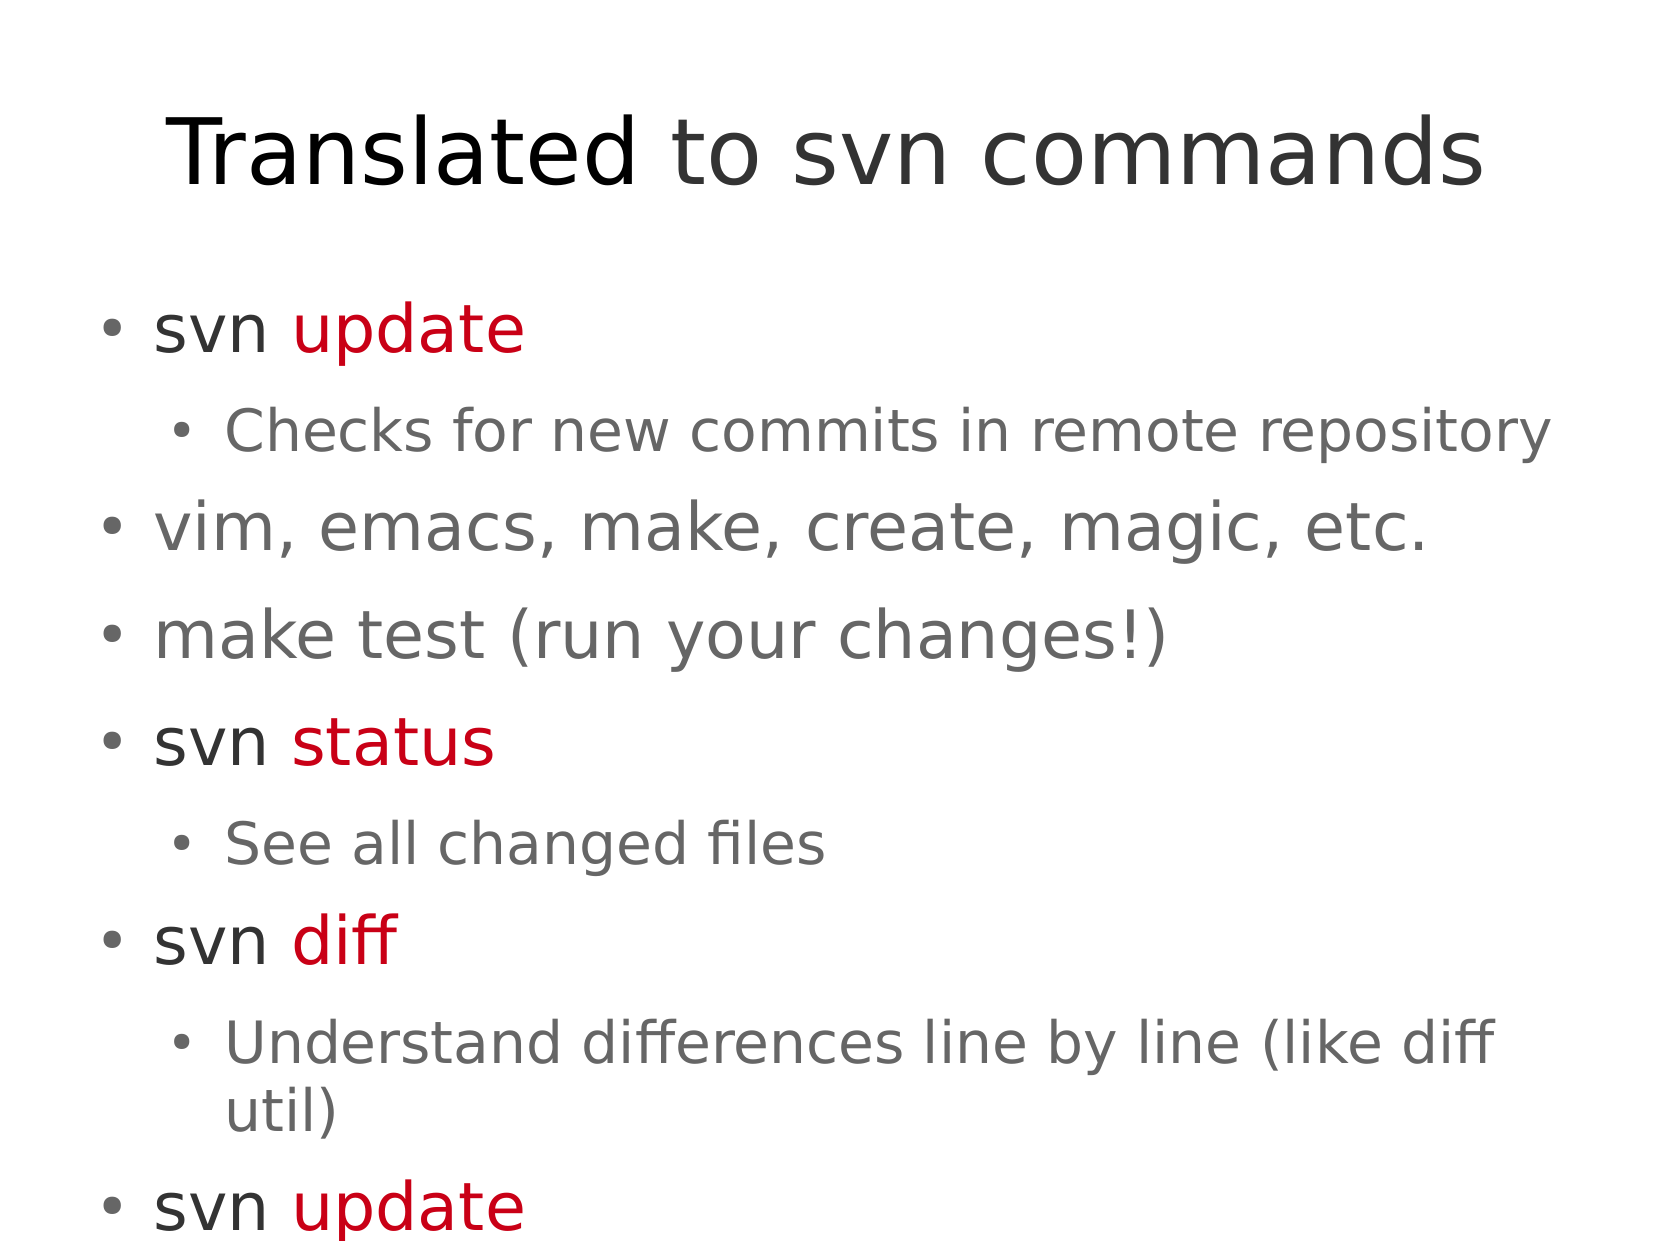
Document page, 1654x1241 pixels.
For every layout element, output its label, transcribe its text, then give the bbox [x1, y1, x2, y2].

title Translated to svn commands [82, 56, 1571, 250]
list svn update Checks for new commits in remote repository vim, emacs, make, create, magic, etc. make test (run your changes!) svn status See all changed files svn diff Understand differences line by line (like diff util) svn update svn commit -m 'Isolated changes x and y' [82, 290, 1571, 1109]
